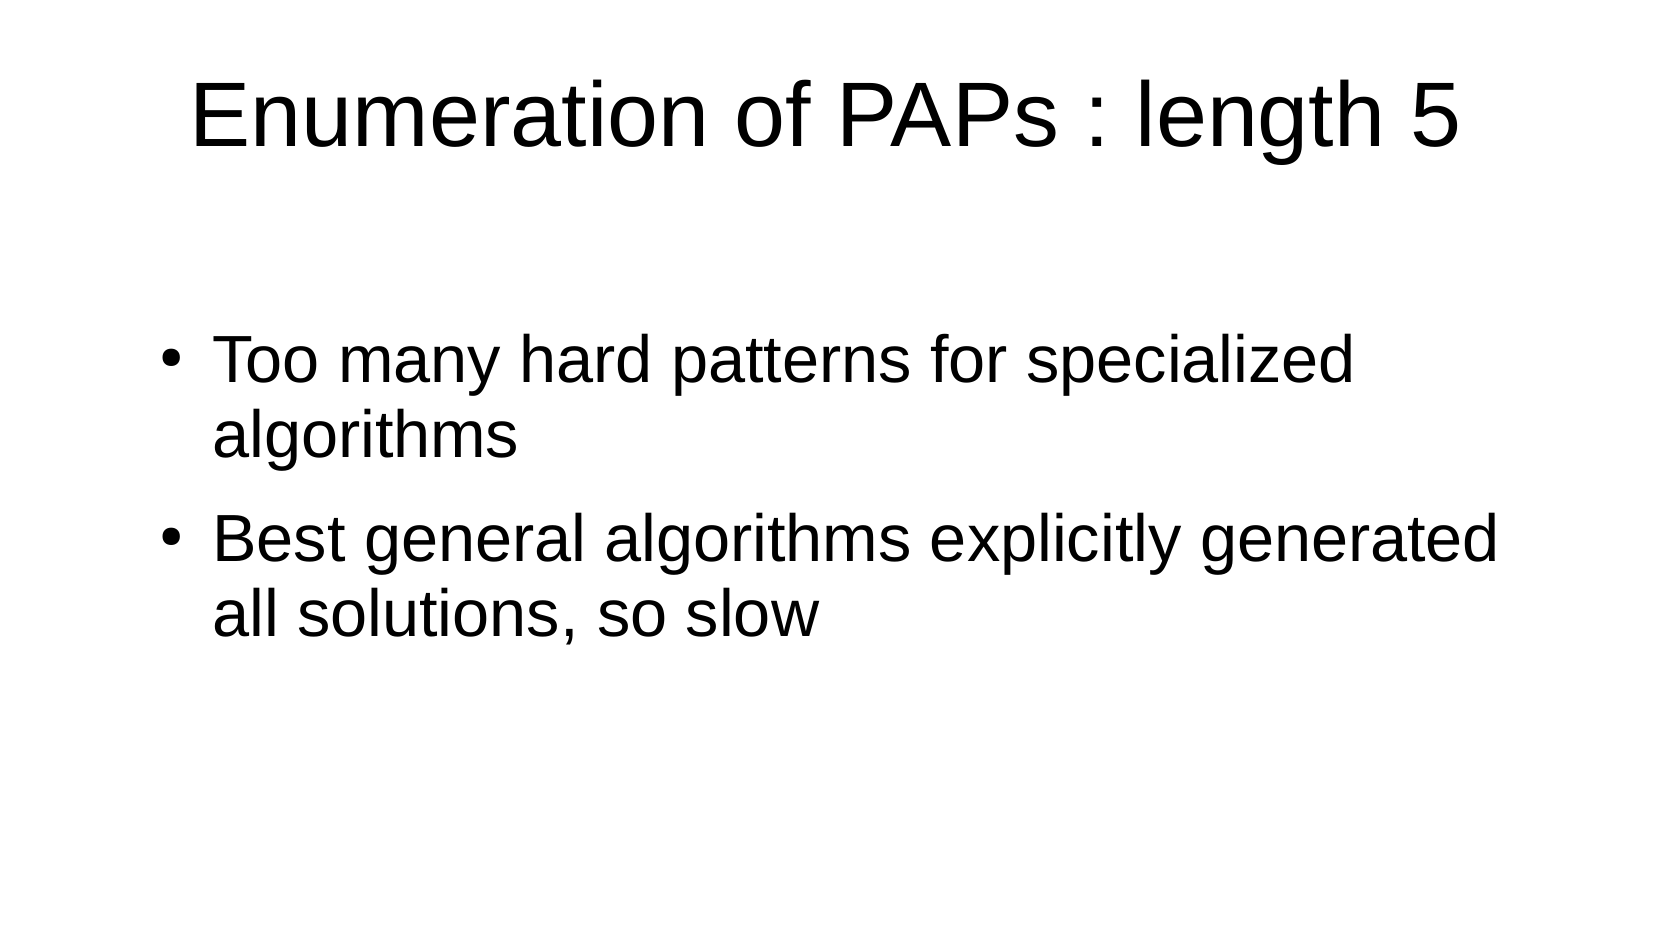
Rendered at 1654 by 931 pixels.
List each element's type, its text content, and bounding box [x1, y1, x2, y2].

list Too many hard patterns for specialized algorithms Best general algorithms explicitly generated all solutions, so slow [82, 217, 1571, 758]
title Enumeration of PAPs : length 5 [82, 37, 1571, 193]
